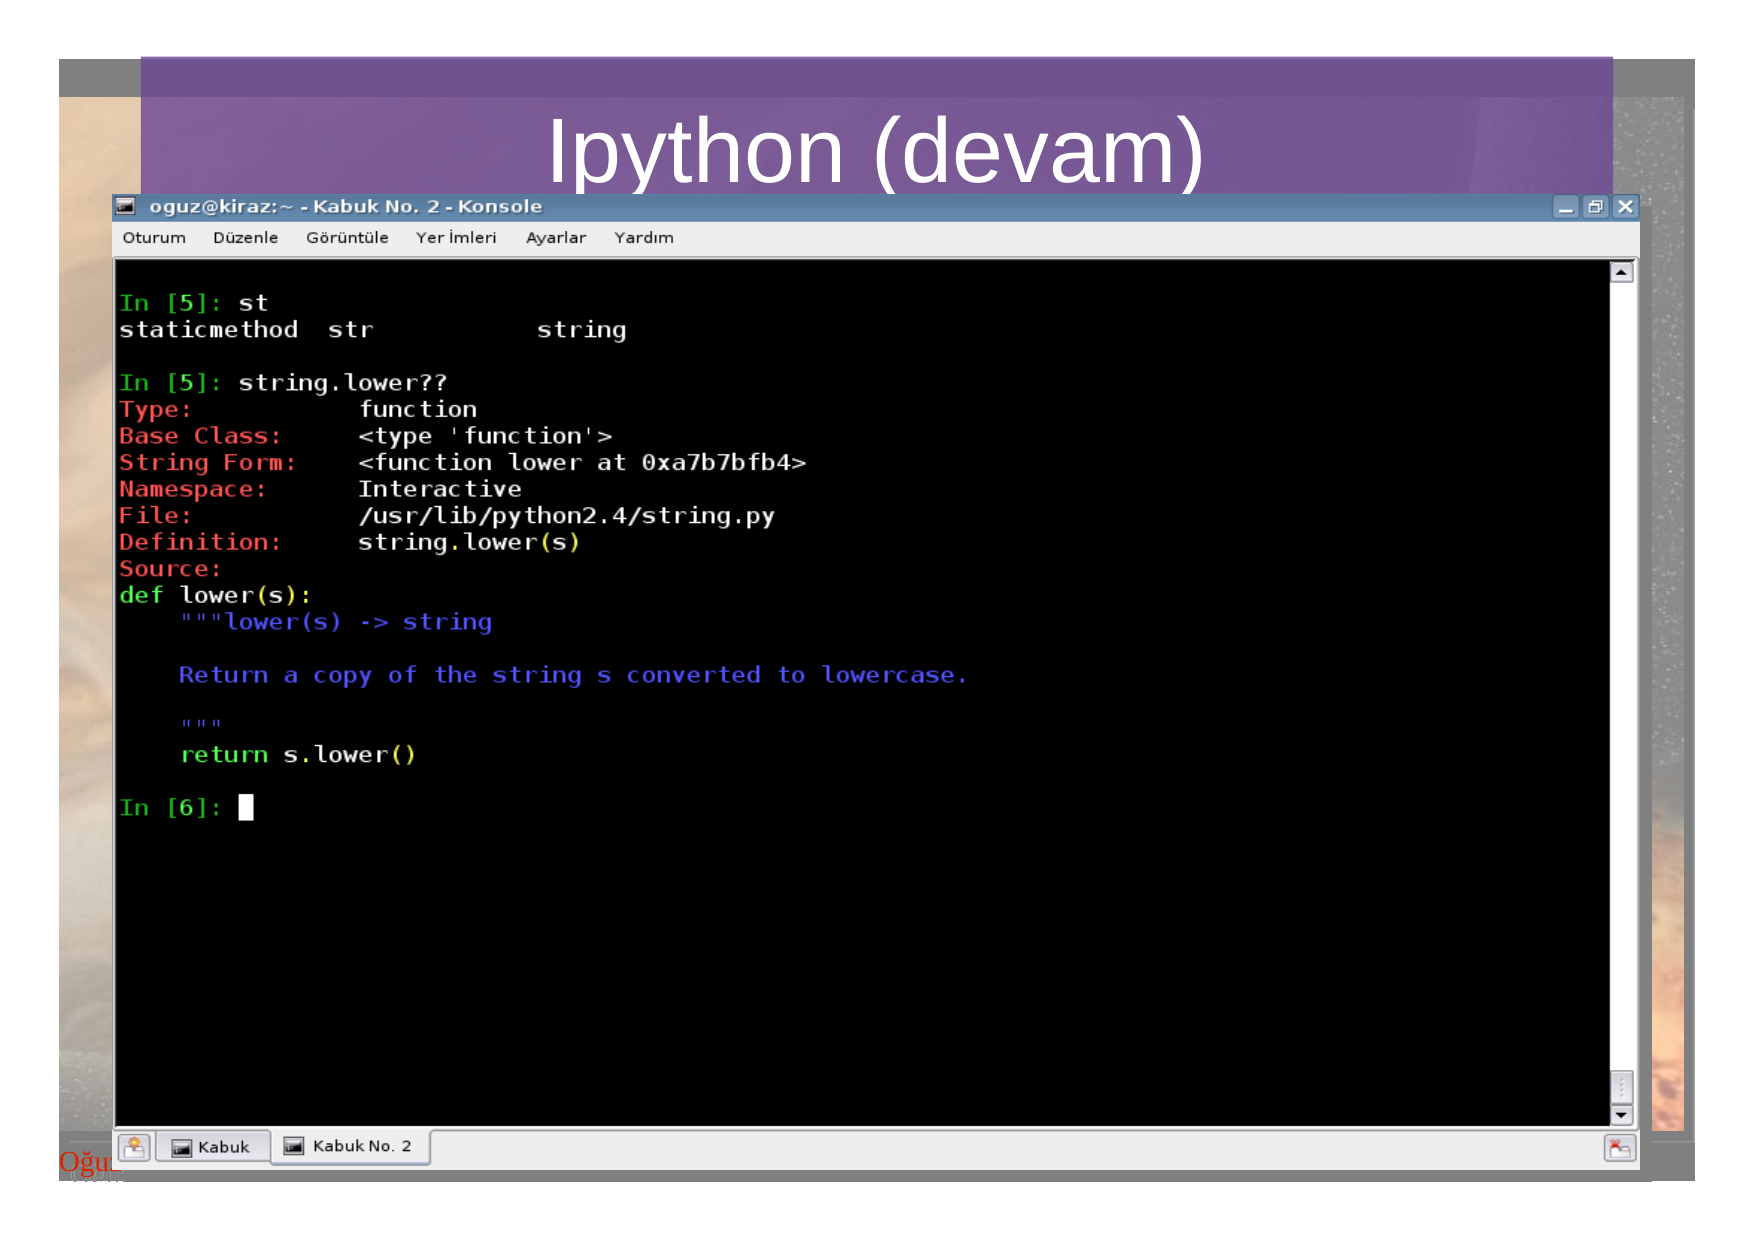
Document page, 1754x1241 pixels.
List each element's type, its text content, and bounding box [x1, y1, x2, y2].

picture [59, 97, 1684, 1170]
title Ipython (devam) [140, 56, 1614, 194]
